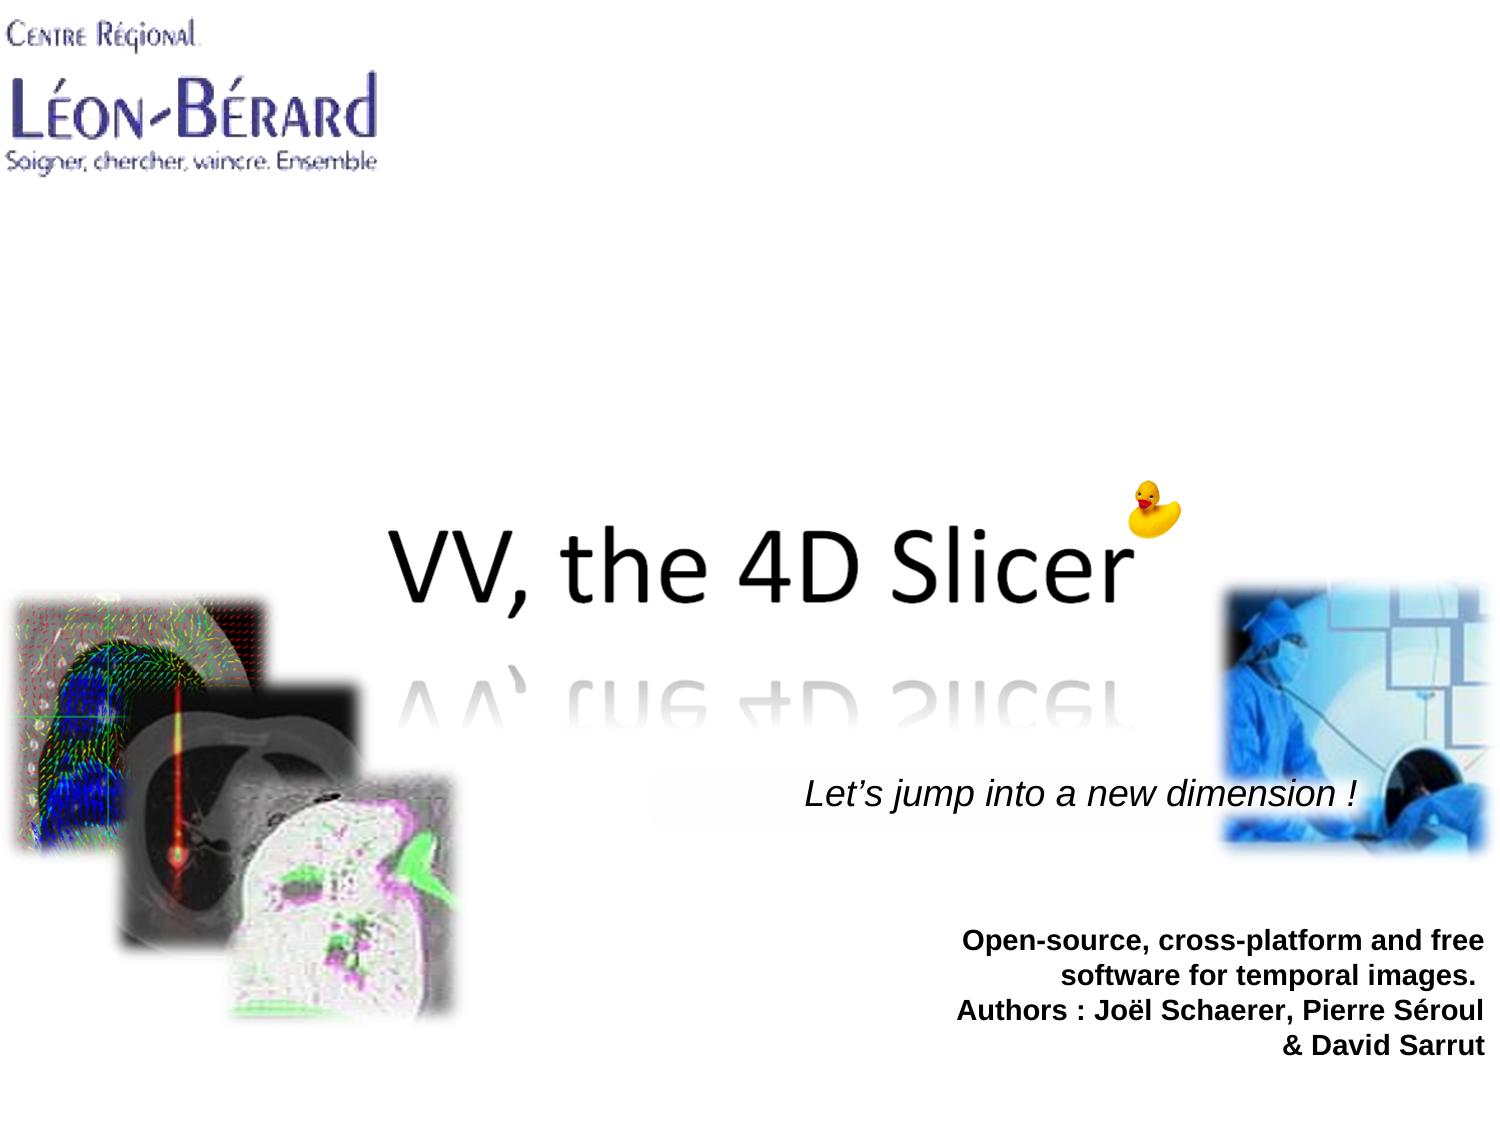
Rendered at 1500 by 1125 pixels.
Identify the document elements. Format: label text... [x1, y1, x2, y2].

picture [0, 13, 1500, 1033]
text_box Open-source, cross-platform and free software for temporal images. Authors : Joël Schaerer, Pierre Séroul & David Sarrut [914, 913, 1500, 1070]
